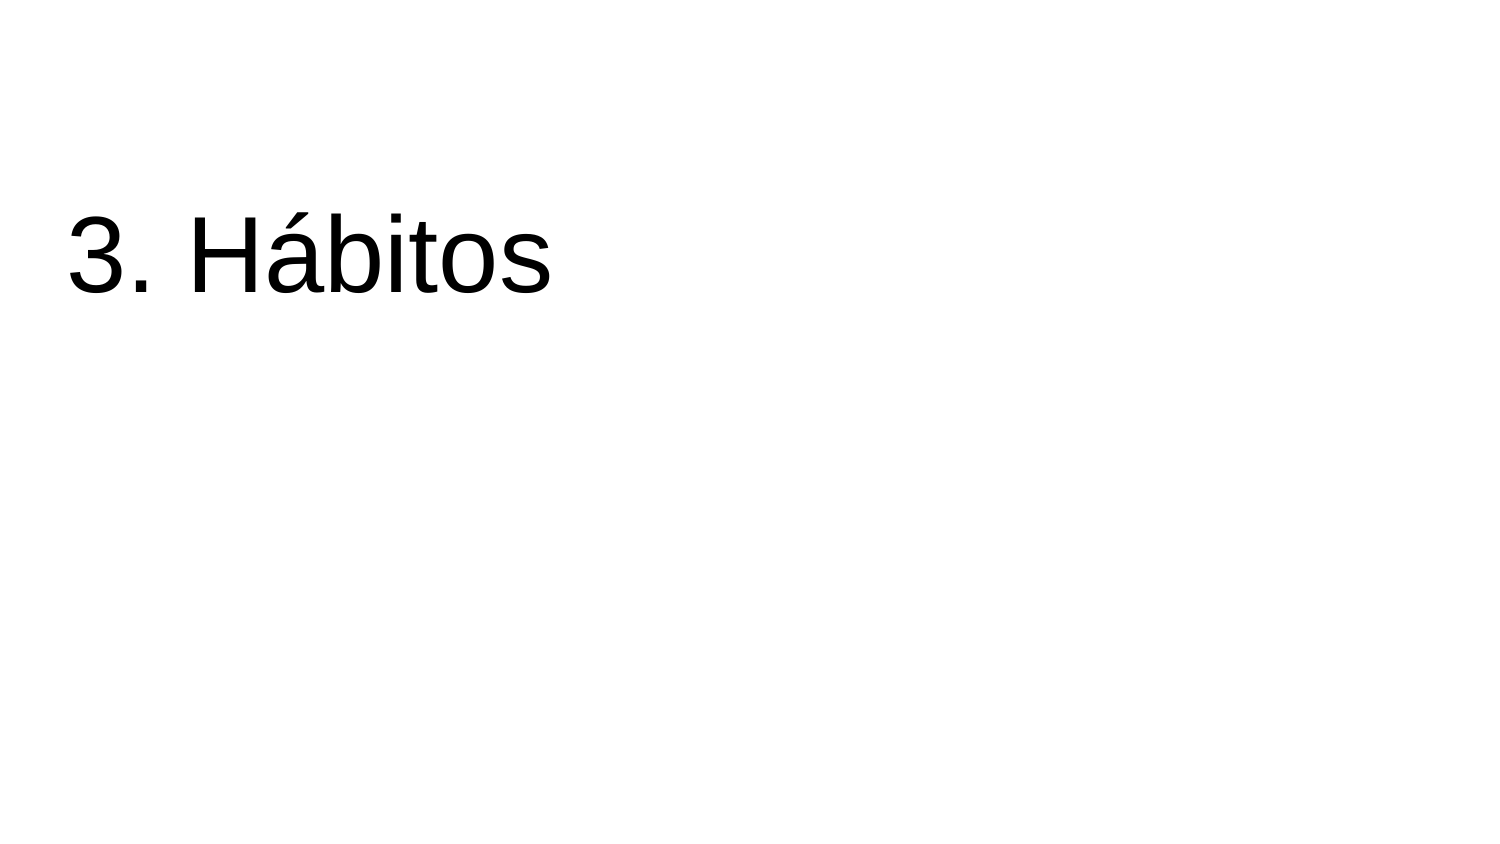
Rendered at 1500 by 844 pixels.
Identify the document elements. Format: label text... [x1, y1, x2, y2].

title 3. Hábitos [51, 122, 1449, 459]
